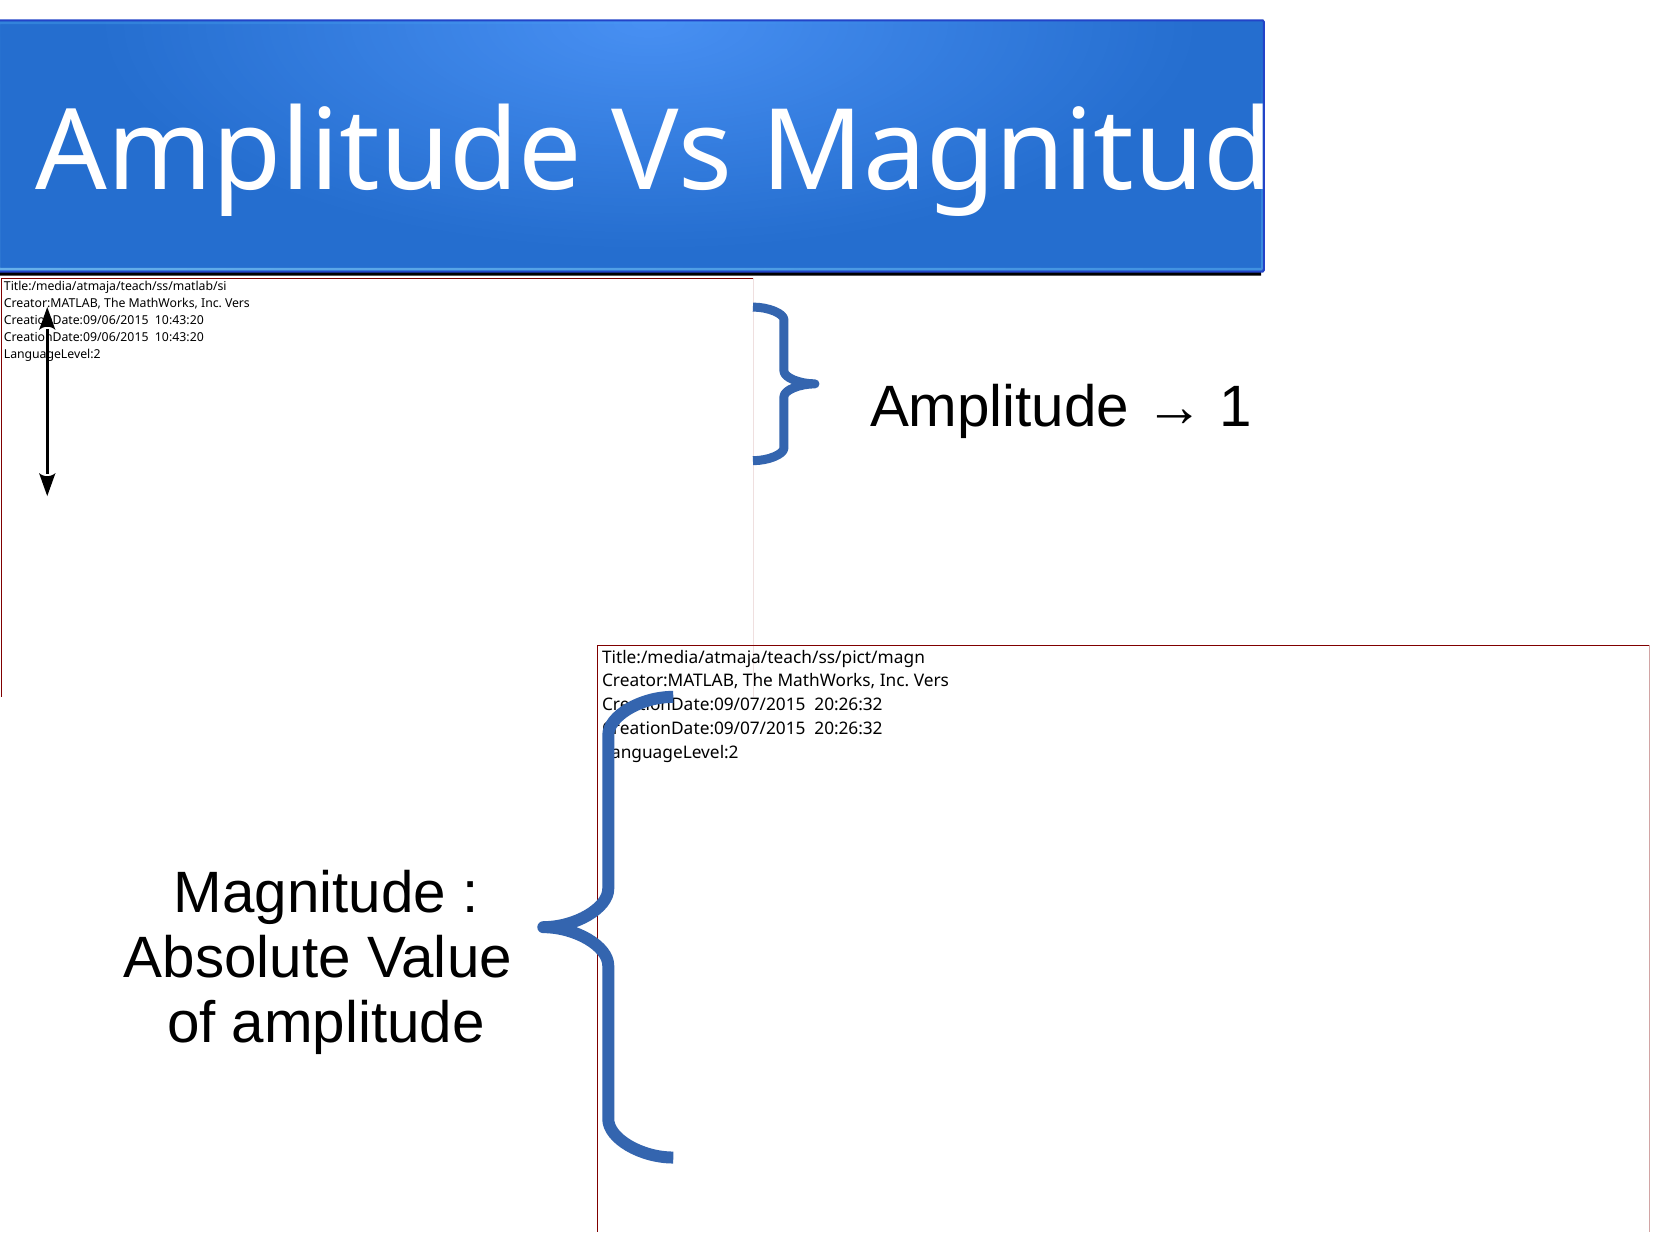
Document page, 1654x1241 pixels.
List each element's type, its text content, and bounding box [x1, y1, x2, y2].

picture [0, 276, 1650, 1232]
title Amplitude Vs Magnitude [35, 31, 1415, 260]
text_box Magnitude : Absolute Value of amplitude [109, 852, 544, 1063]
text_box Amplitude → 1 [855, 366, 1268, 447]
